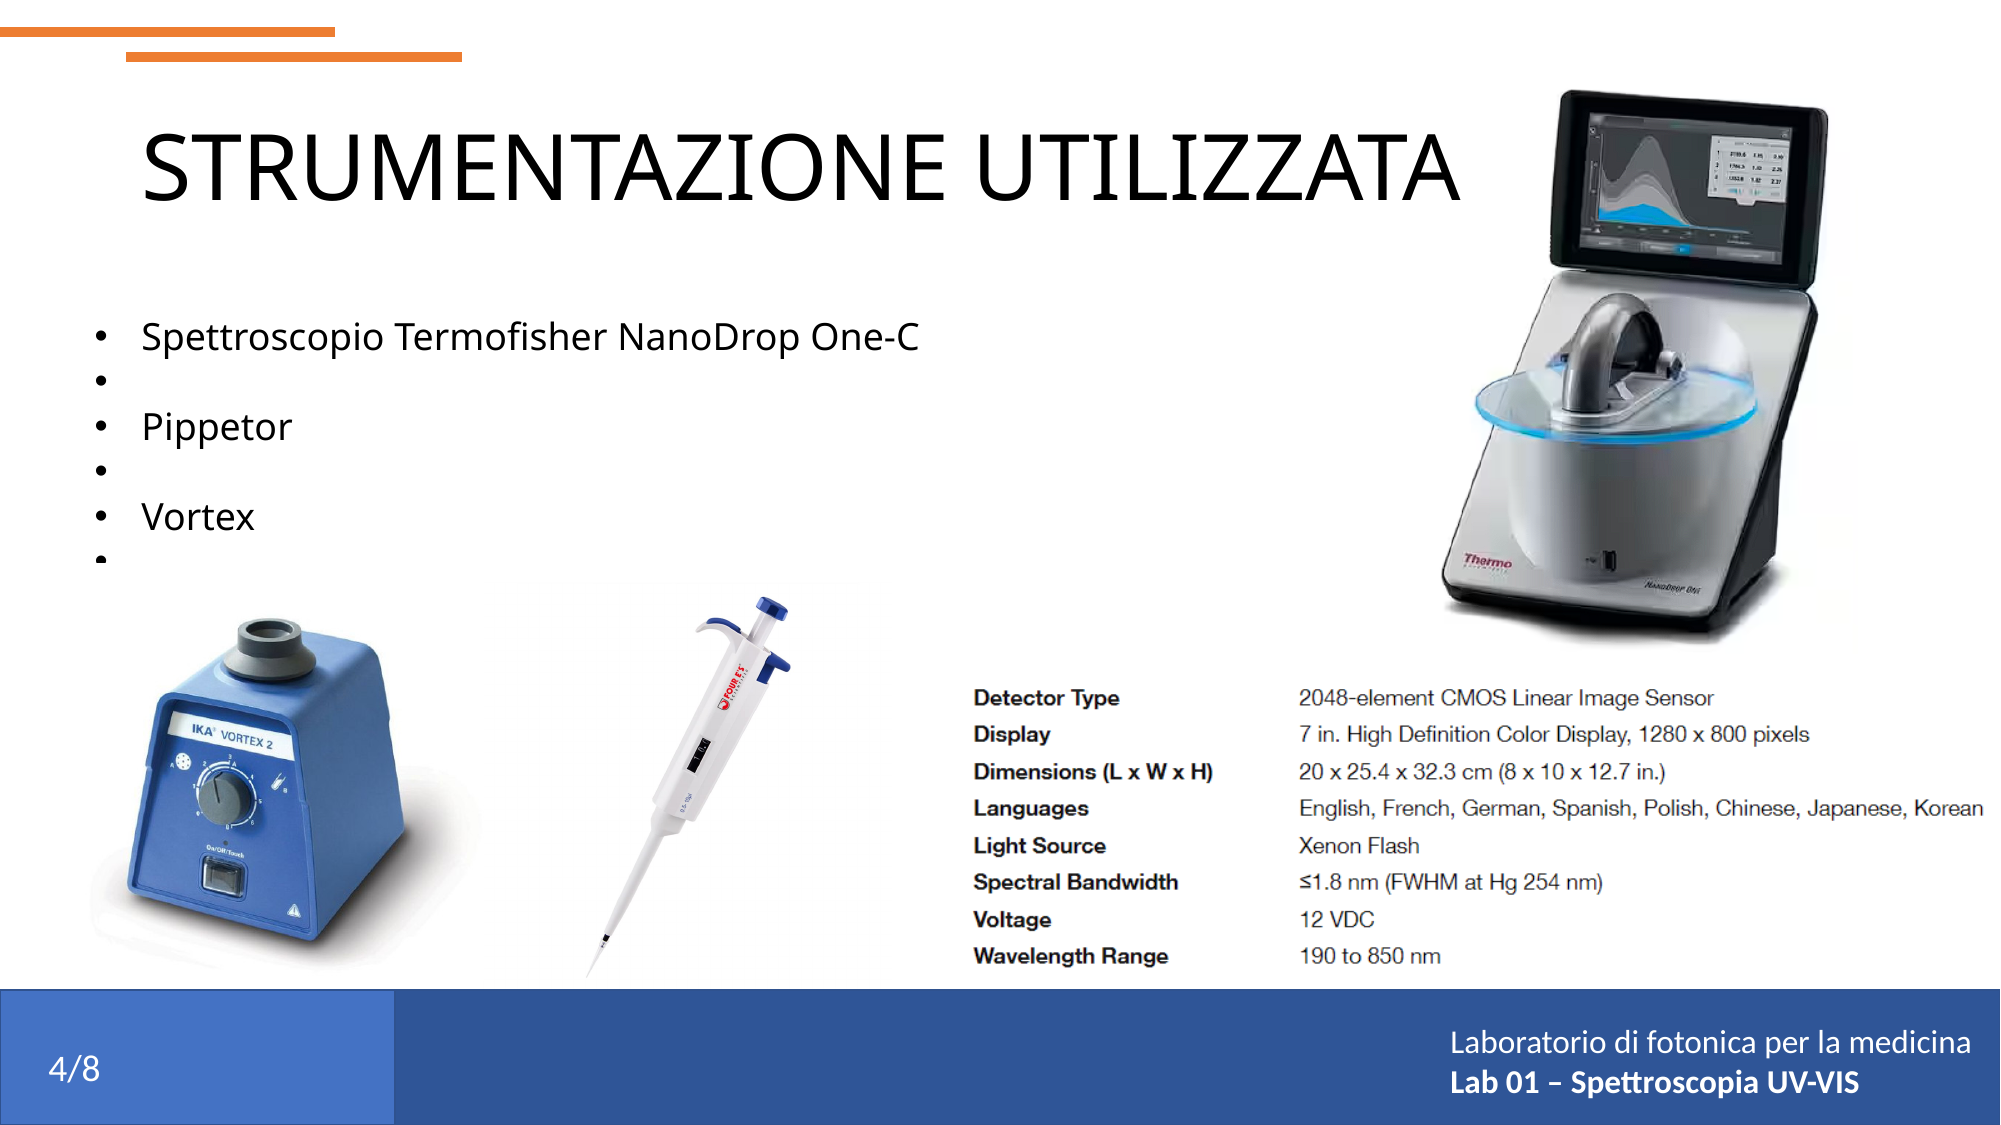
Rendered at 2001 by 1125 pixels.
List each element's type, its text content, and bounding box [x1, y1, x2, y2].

picture [43, 563, 892, 990]
text_box Laboratorio di fotonica per la medicina Lab 01 – Spettroscopia UV-VIS [1435, 1012, 2000, 1125]
text_box STRUMENTAZIONE UTILIZZATA [126, 101, 1654, 228]
text_box Spettroscopio Termofisher NanoDrop One-C Pippetor Vortex [79, 305, 993, 593]
text_box [0, 28, 334, 36]
text_box 4/8 [33, 1036, 168, 1097]
picture [961, 678, 2000, 970]
picture [1422, 60, 1858, 654]
text_box [0, 990, 2000, 1125]
text_box [127, 53, 461, 61]
